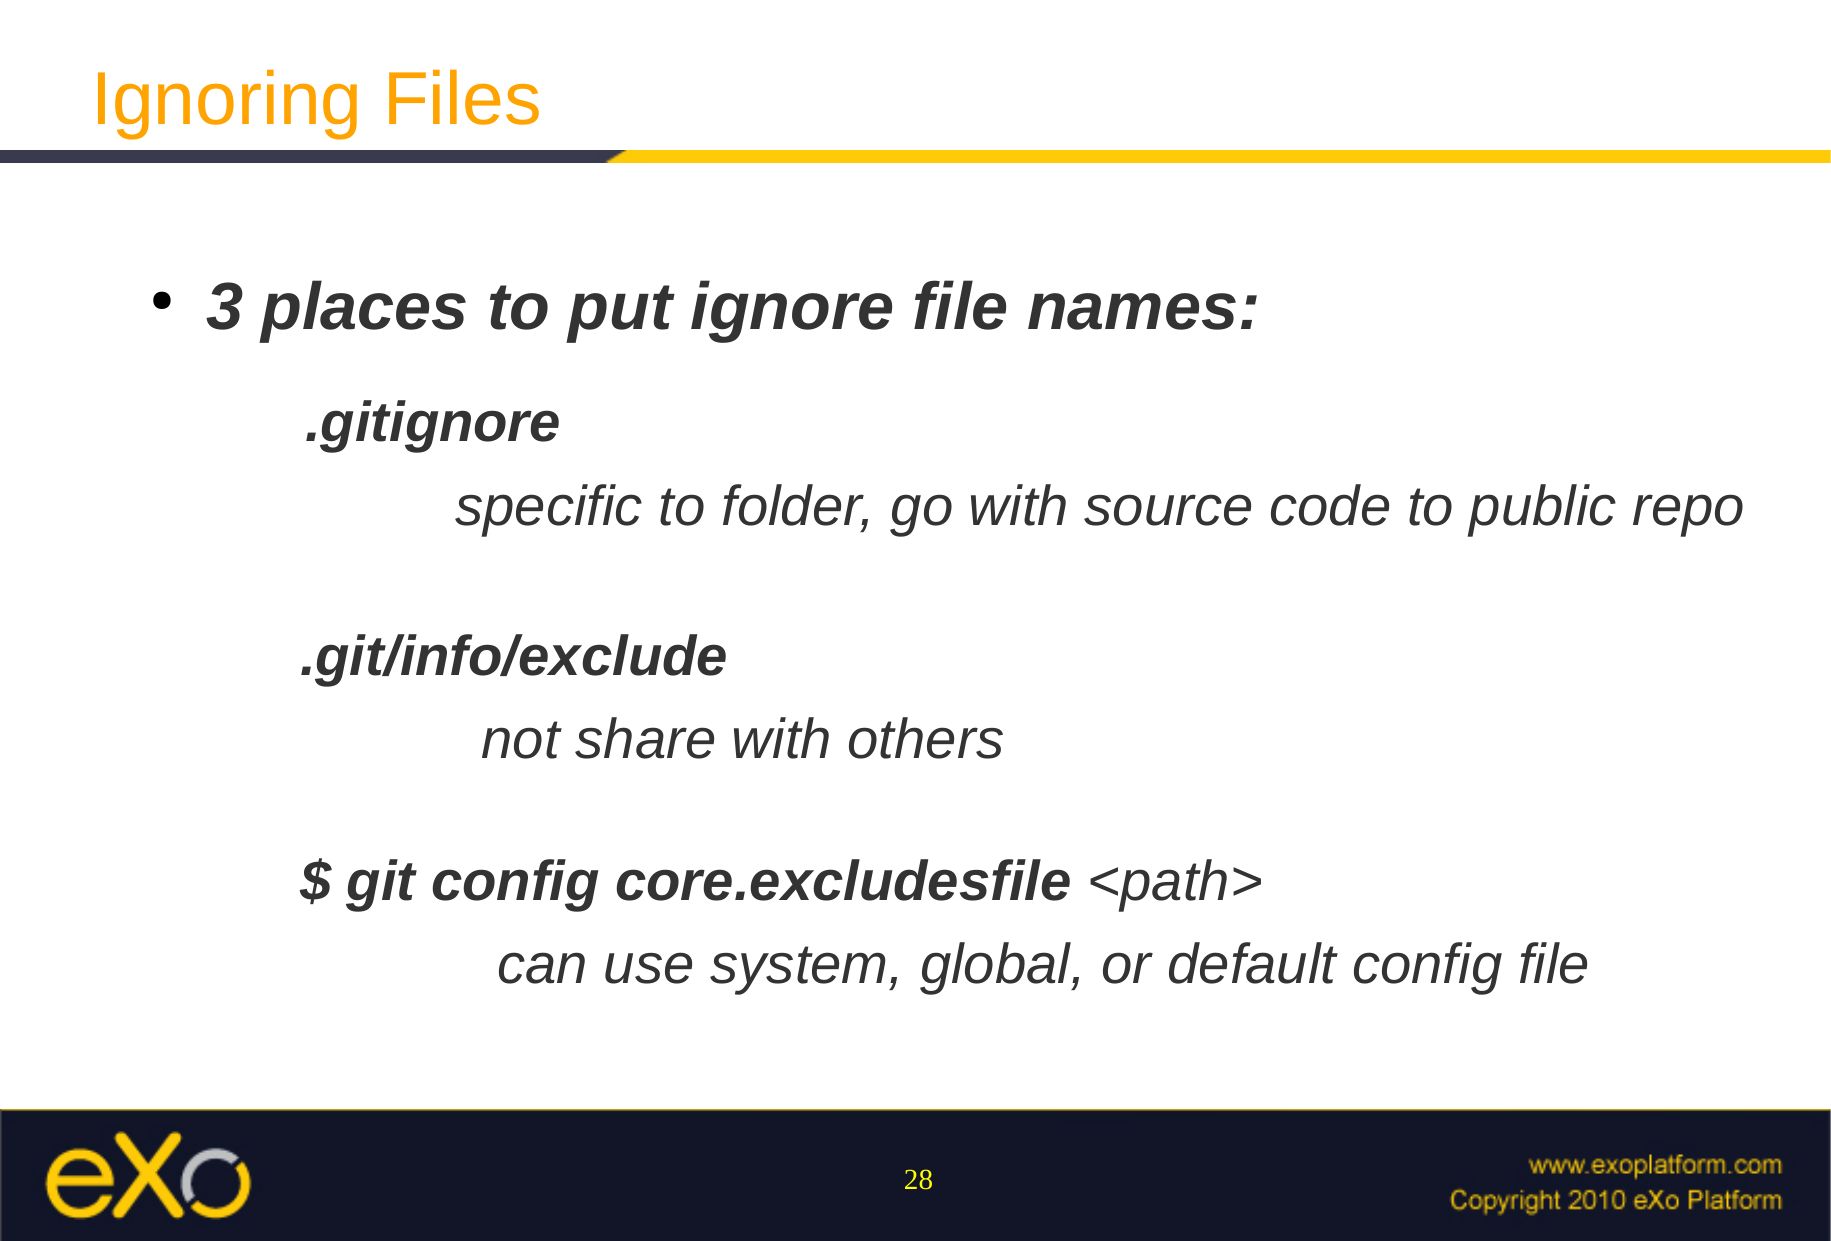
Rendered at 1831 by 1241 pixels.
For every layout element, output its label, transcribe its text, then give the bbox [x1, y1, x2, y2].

list .gitignore specific to folder, go with source code to public repo [117, 404, 1789, 555]
list 3 places to put ignore file names: [150, 262, 1747, 376]
text_box Ignoring Files [91, 49, 1740, 151]
picture [0, 150, 1831, 163]
list .git/info/exclude not share with others [112, 637, 1709, 788]
picture [0, 1109, 1831, 1241]
list $ git config core.excludesfile <path> can use system, global, or default config file [112, 862, 1709, 1013]
